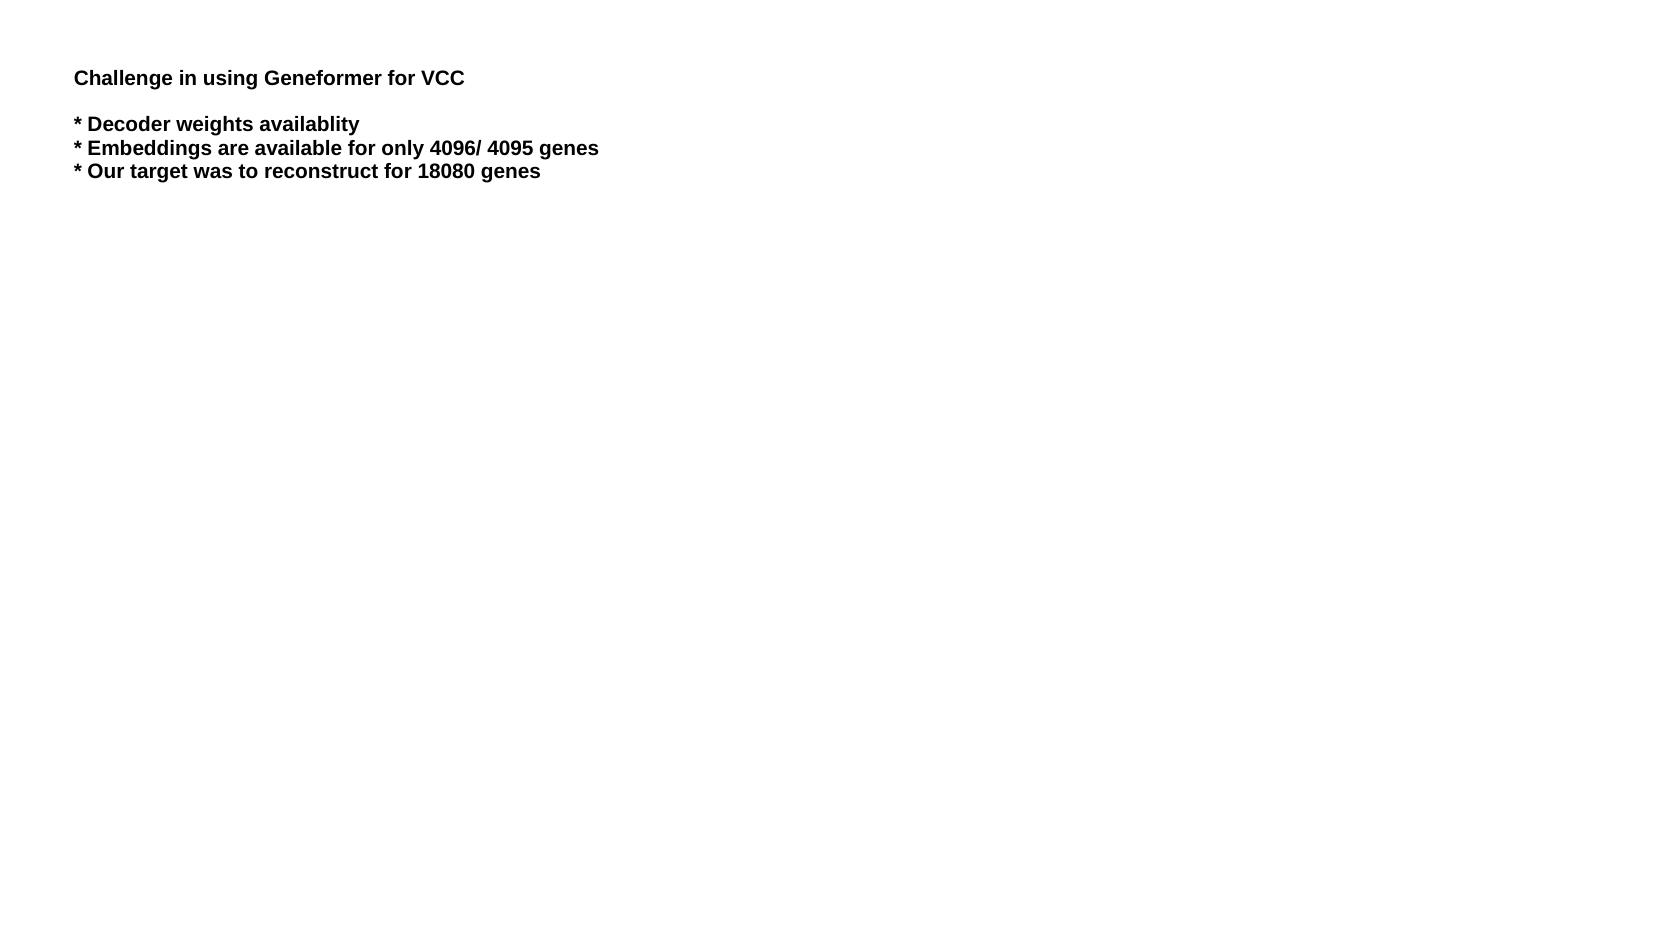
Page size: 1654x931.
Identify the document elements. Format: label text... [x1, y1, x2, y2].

text_box Challenge in using Geneformer for VCC * Decoder weights availablity * Embeddings are available for only 4096/ 4095 genes * Our target was to reconstruct for 18080 genes [59, 59, 798, 261]
